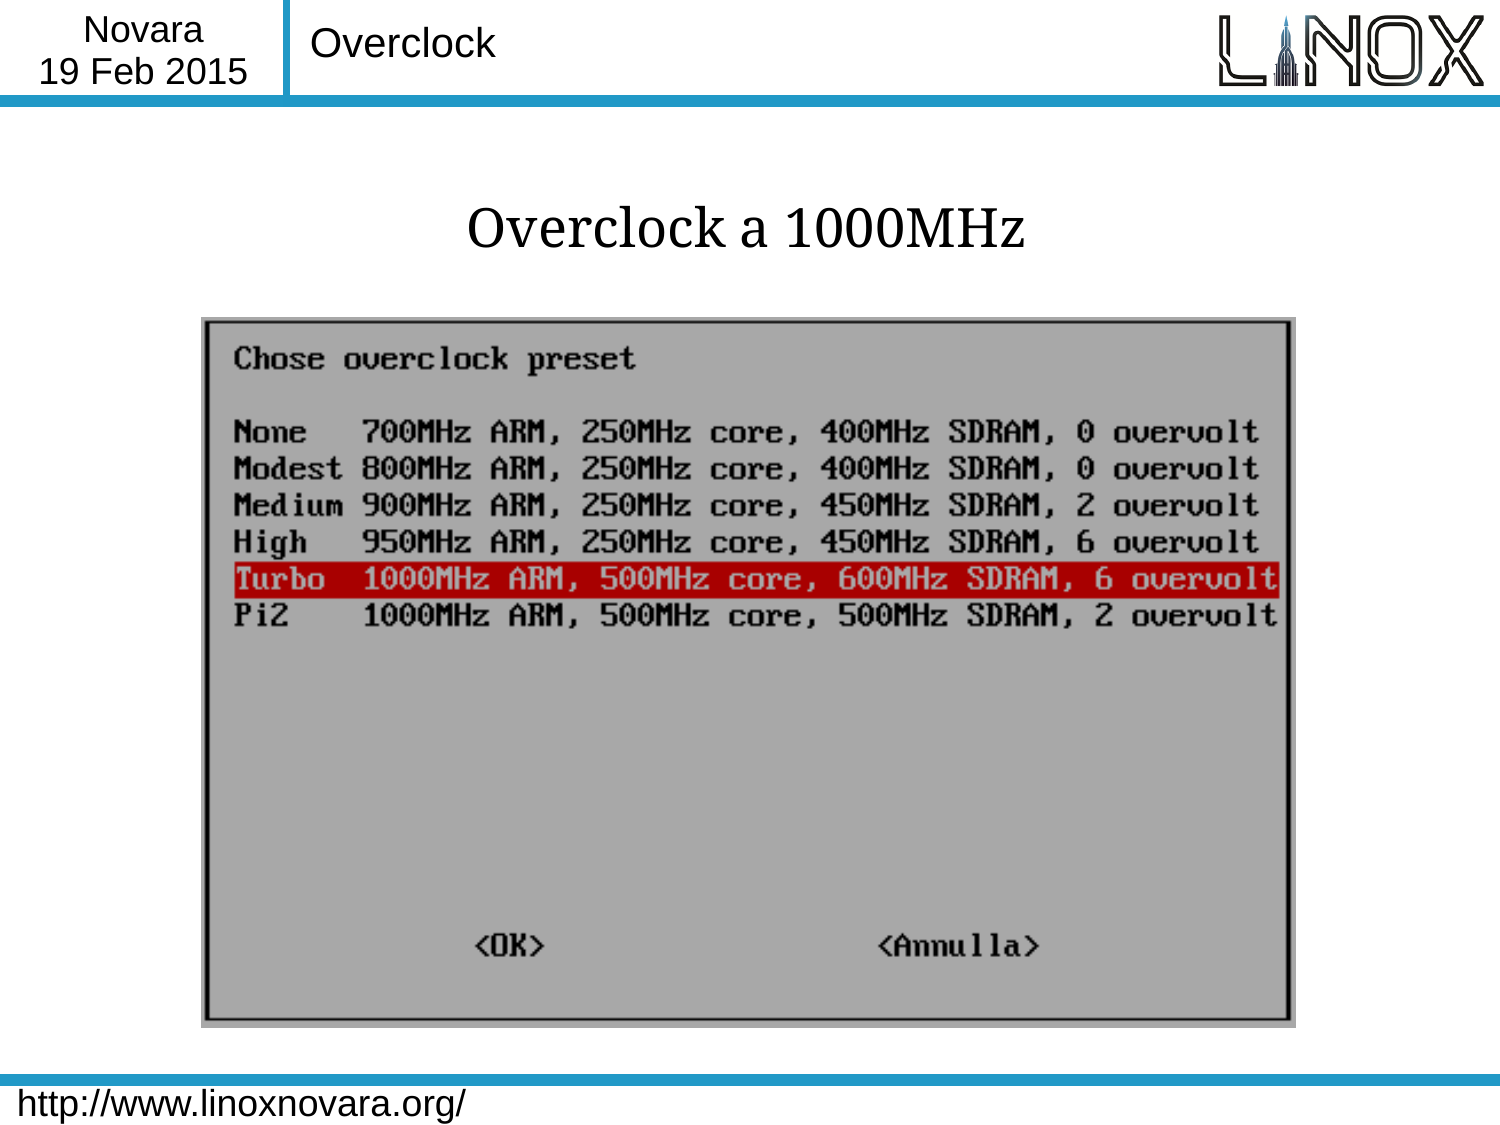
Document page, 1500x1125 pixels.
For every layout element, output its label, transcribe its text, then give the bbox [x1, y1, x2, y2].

picture [0, 0, 1500, 107]
list Overclock [295, 11, 1321, 87]
picture [201, 317, 1296, 1028]
picture [0, 1074, 1500, 1086]
text_box Overclock a 1000MHz [53, 181, 1441, 313]
